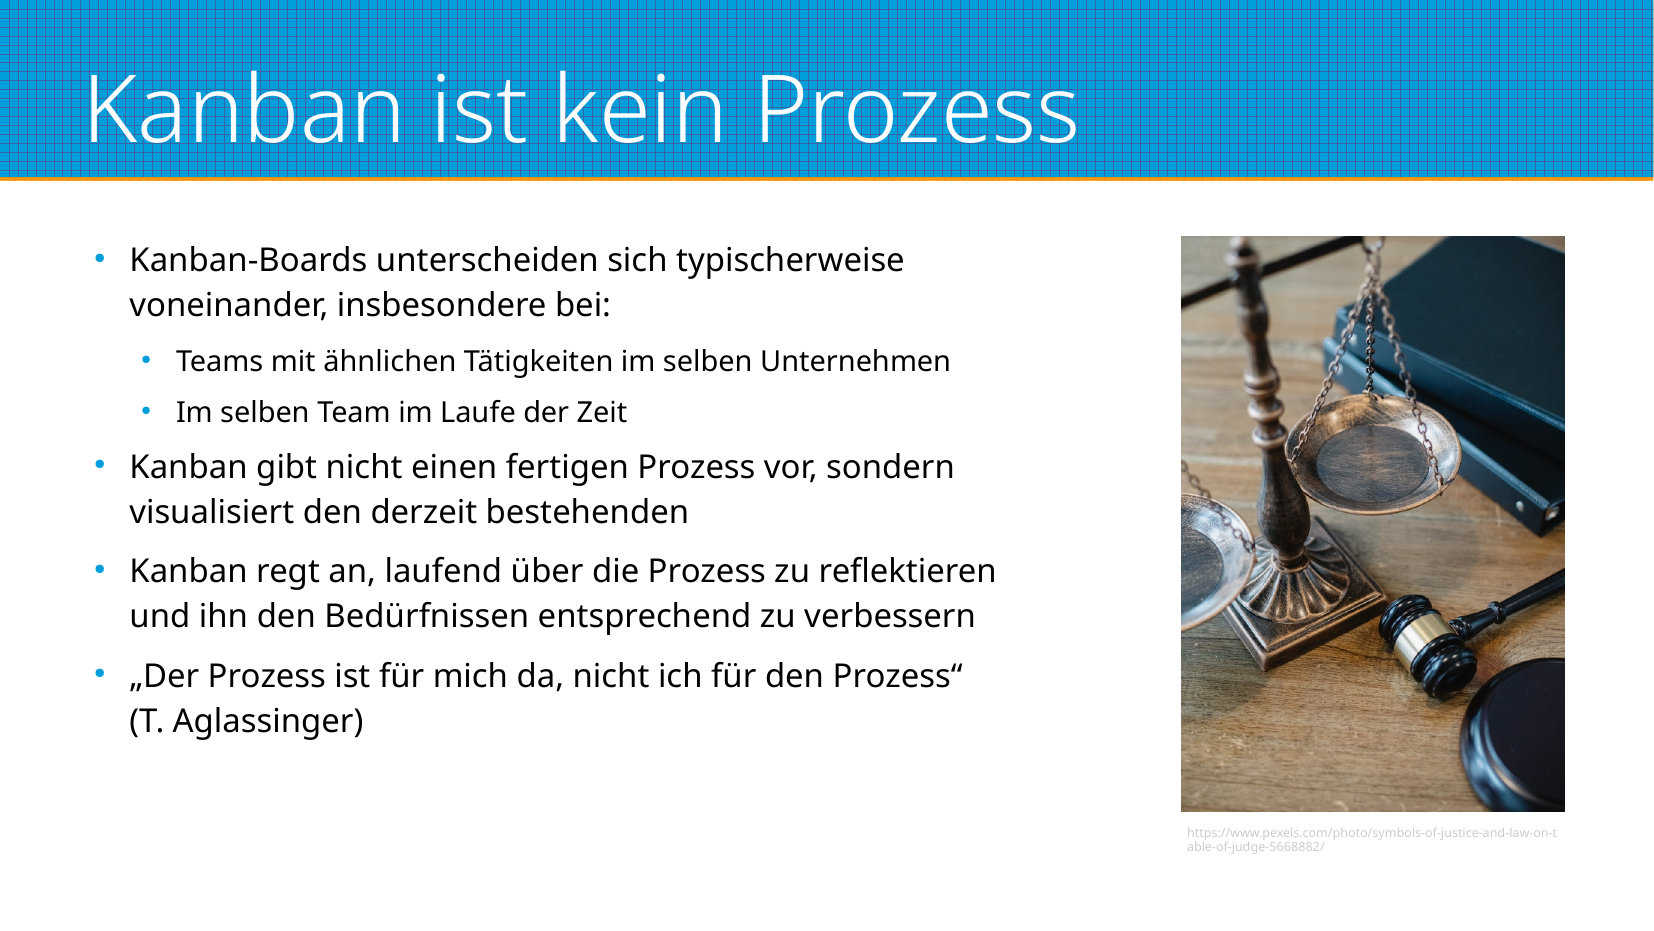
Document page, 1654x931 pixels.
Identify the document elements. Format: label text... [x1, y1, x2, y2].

text_box https://www.pexels.com/photo/symbols-of-justice-and-law-on-table-of-judge-5668882/ [1181, 819, 1565, 864]
picture [1181, 236, 1565, 812]
list Kanban-Boards unterscheiden sich typischerweise voneinander, insbesondere bei: Teams mit ähnlichen Tätigkeiten im selben Unternehmen Im selben Team im Laufe der Zeit Kanban gibt nicht einen fertigen Prozess vor, sondern visualisiert den derzeit bestehenden Kanban regt an, laufend über die Prozess zu reflektieren und ihn den Bedürfnissen entsprechend zu verbessern „Der Prozess ist für mich da, nicht ich für den Prozess“ (T. Aglassinger) [82, 236, 1004, 811]
title Kanban ist kein Prozess [82, 14, 1571, 171]
